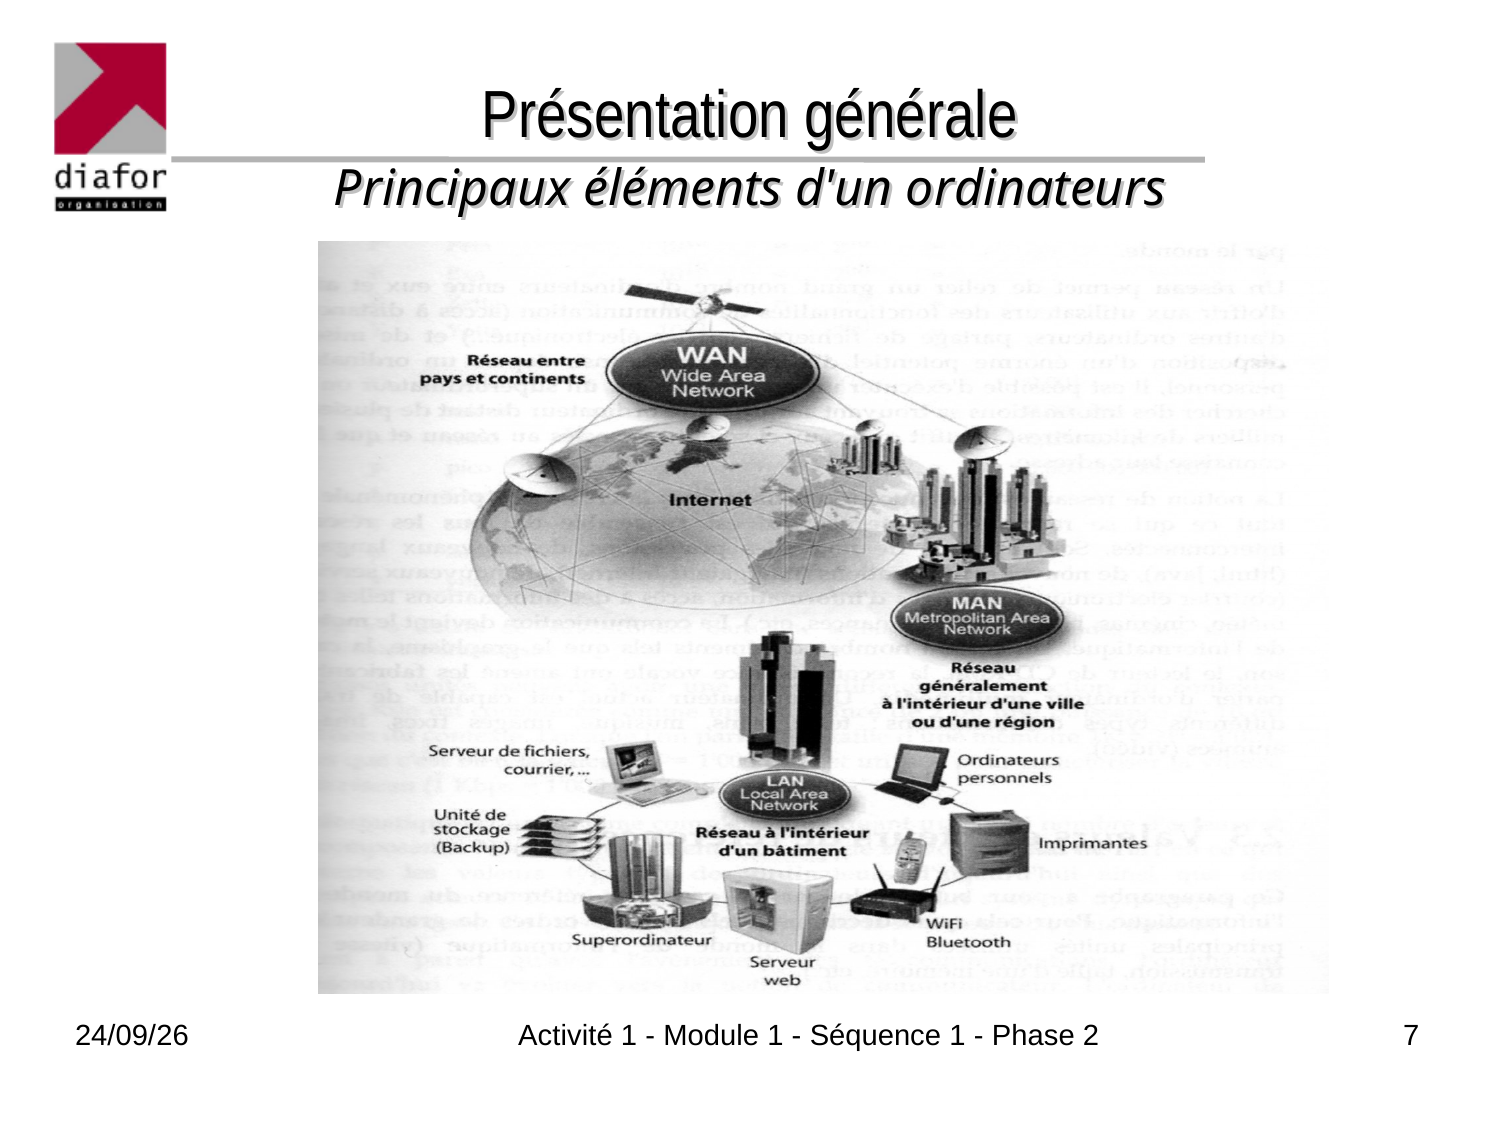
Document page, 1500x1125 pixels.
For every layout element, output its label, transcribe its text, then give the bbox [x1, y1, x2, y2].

picture [318, 241, 1329, 994]
title Présentation générale Principaux éléments d'un ordinateurs [75, 45, 1426, 250]
picture [53, 42, 168, 213]
